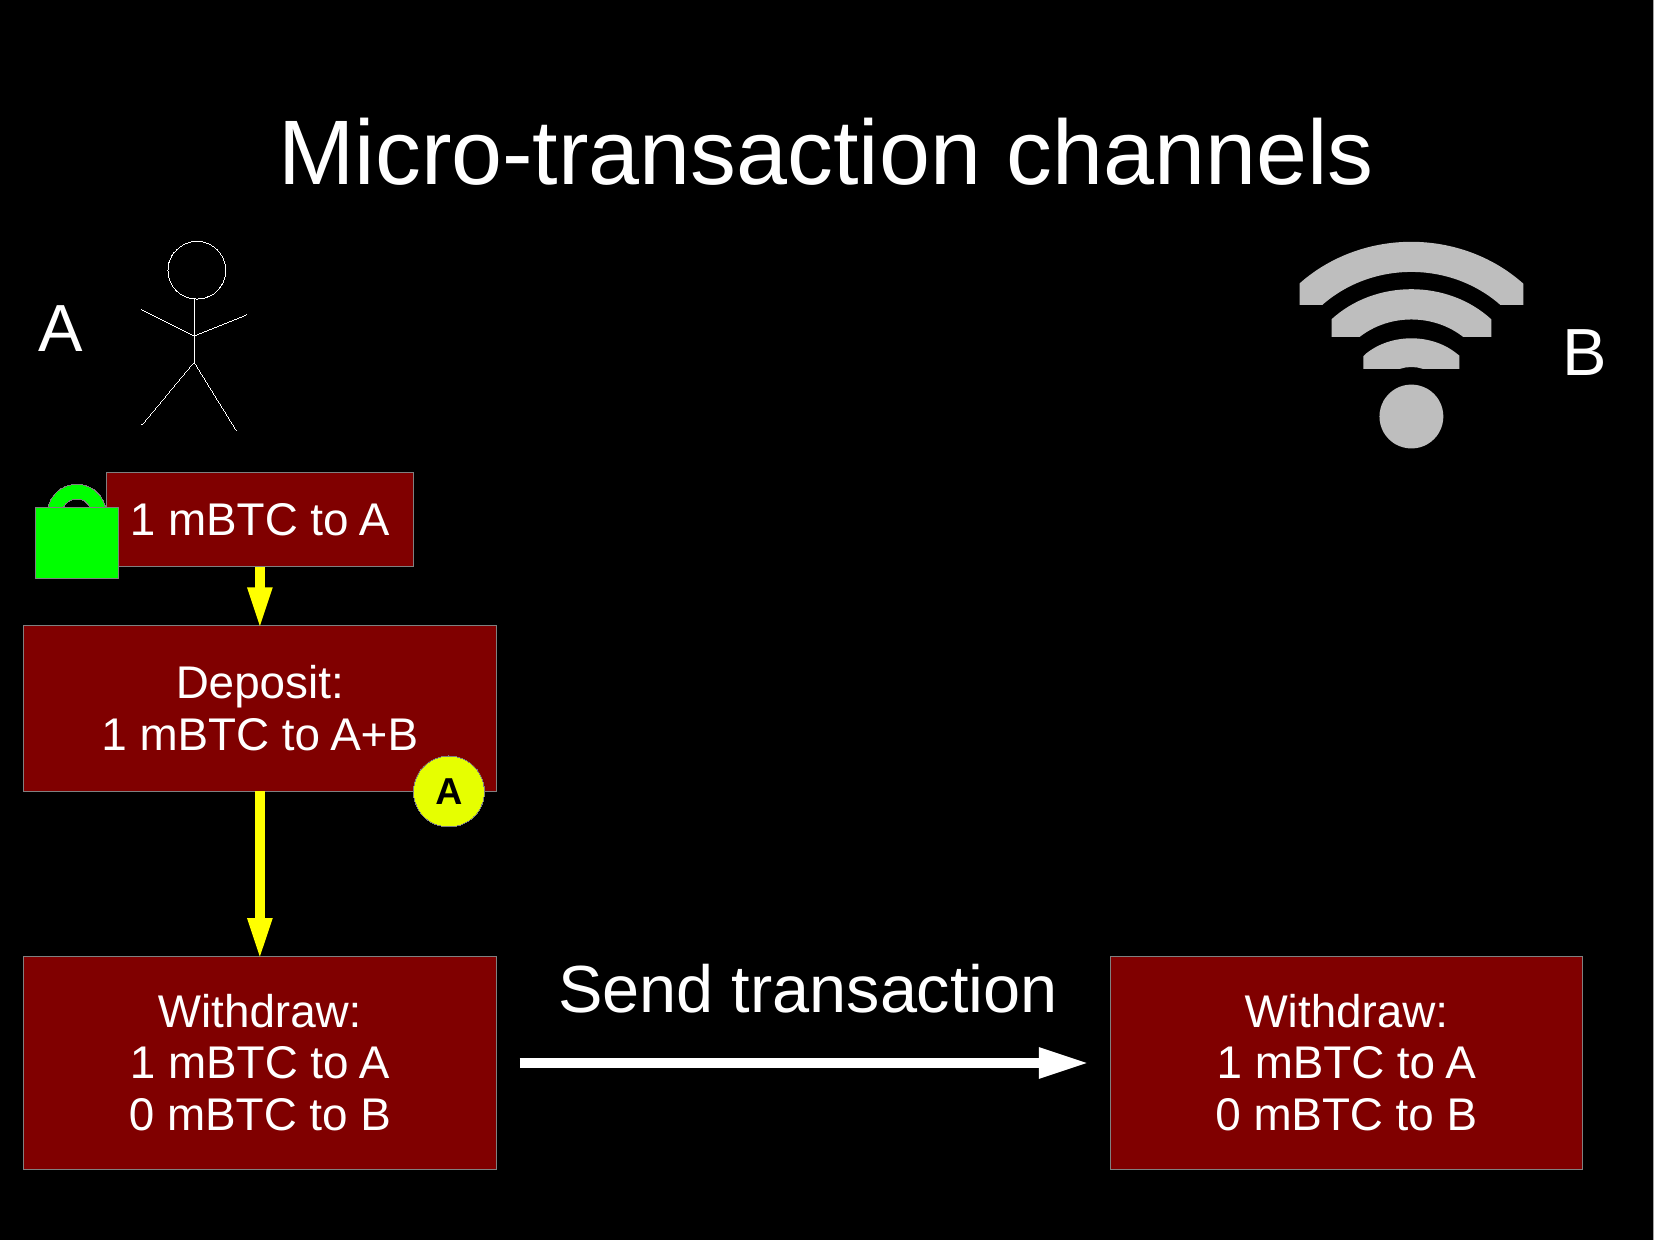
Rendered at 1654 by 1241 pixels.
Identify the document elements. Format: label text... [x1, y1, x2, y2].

text_box A [23, 283, 98, 374]
text_box Send transaction [543, 944, 1075, 1035]
text_box Withdraw: 1 mBTC to A 0 mBTC to B [1110, 956, 1583, 1170]
text_box Deposit: 1 mBTC to A+B [23, 625, 497, 792]
text_box B [1547, 307, 1622, 397]
text_box [35, 484, 119, 579]
picture [1275, 200, 1548, 473]
text_box 1 mBTC to A [106, 472, 414, 567]
text_box A [413, 755, 485, 827]
title Micro-transaction channels [82, 49, 1571, 257]
text_box Withdraw: 1 mBTC to A 0 mBTC to B [23, 956, 497, 1170]
